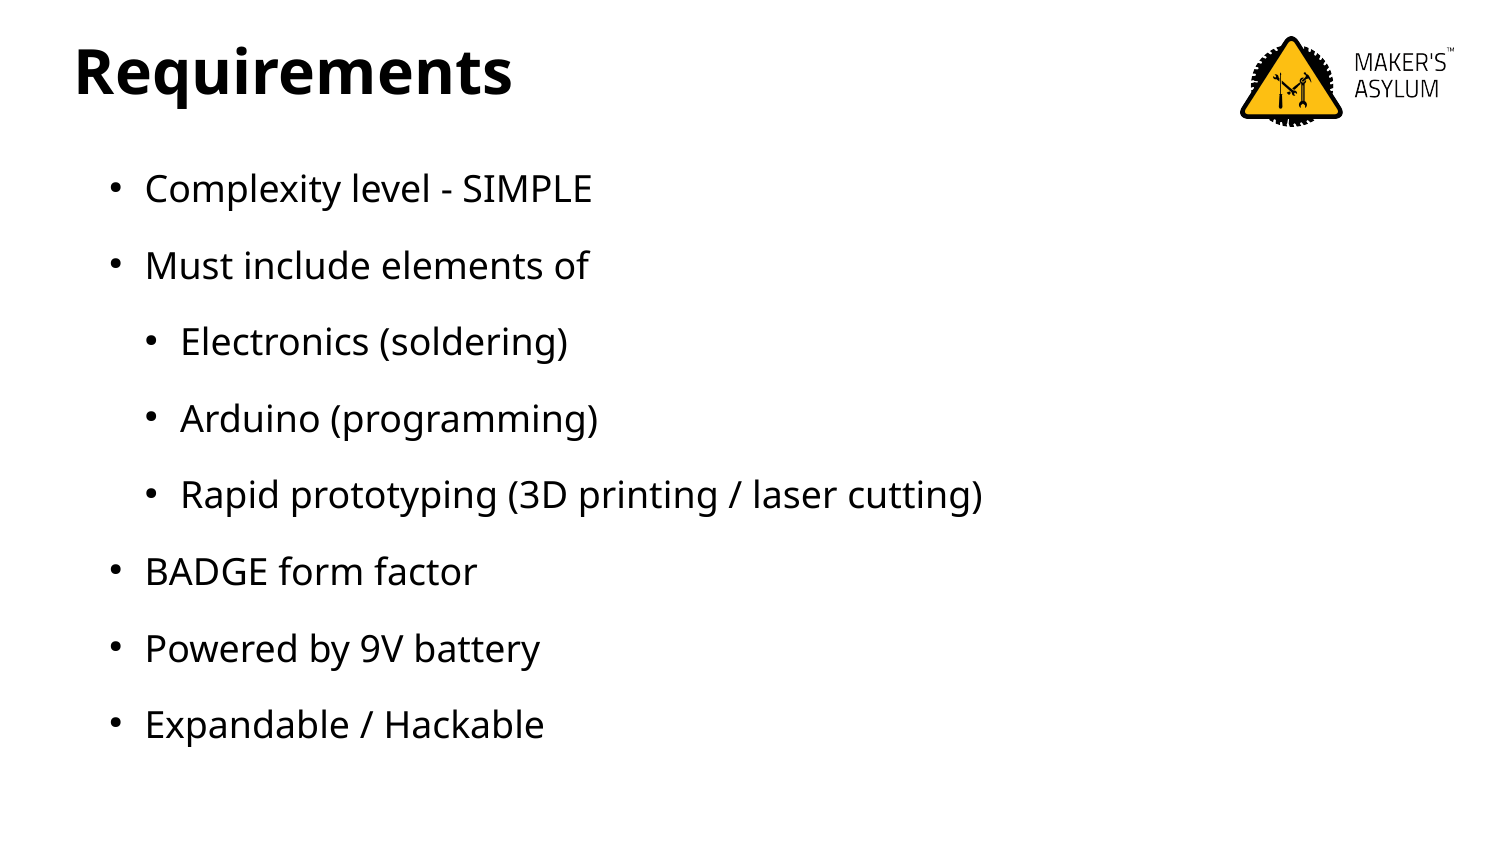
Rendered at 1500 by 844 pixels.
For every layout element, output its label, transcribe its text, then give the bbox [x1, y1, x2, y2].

text_box Complexity level - SIMPLE Must include elements of Electronics (soldering) Arduino (programming) Rapid prototyping (3D printing / laser cutting) BADGE form factor Powered by 9V battery Expandable / Hackable [94, 129, 1459, 685]
text_box Requirements [58, 11, 822, 127]
picture [1240, 36, 1454, 128]
